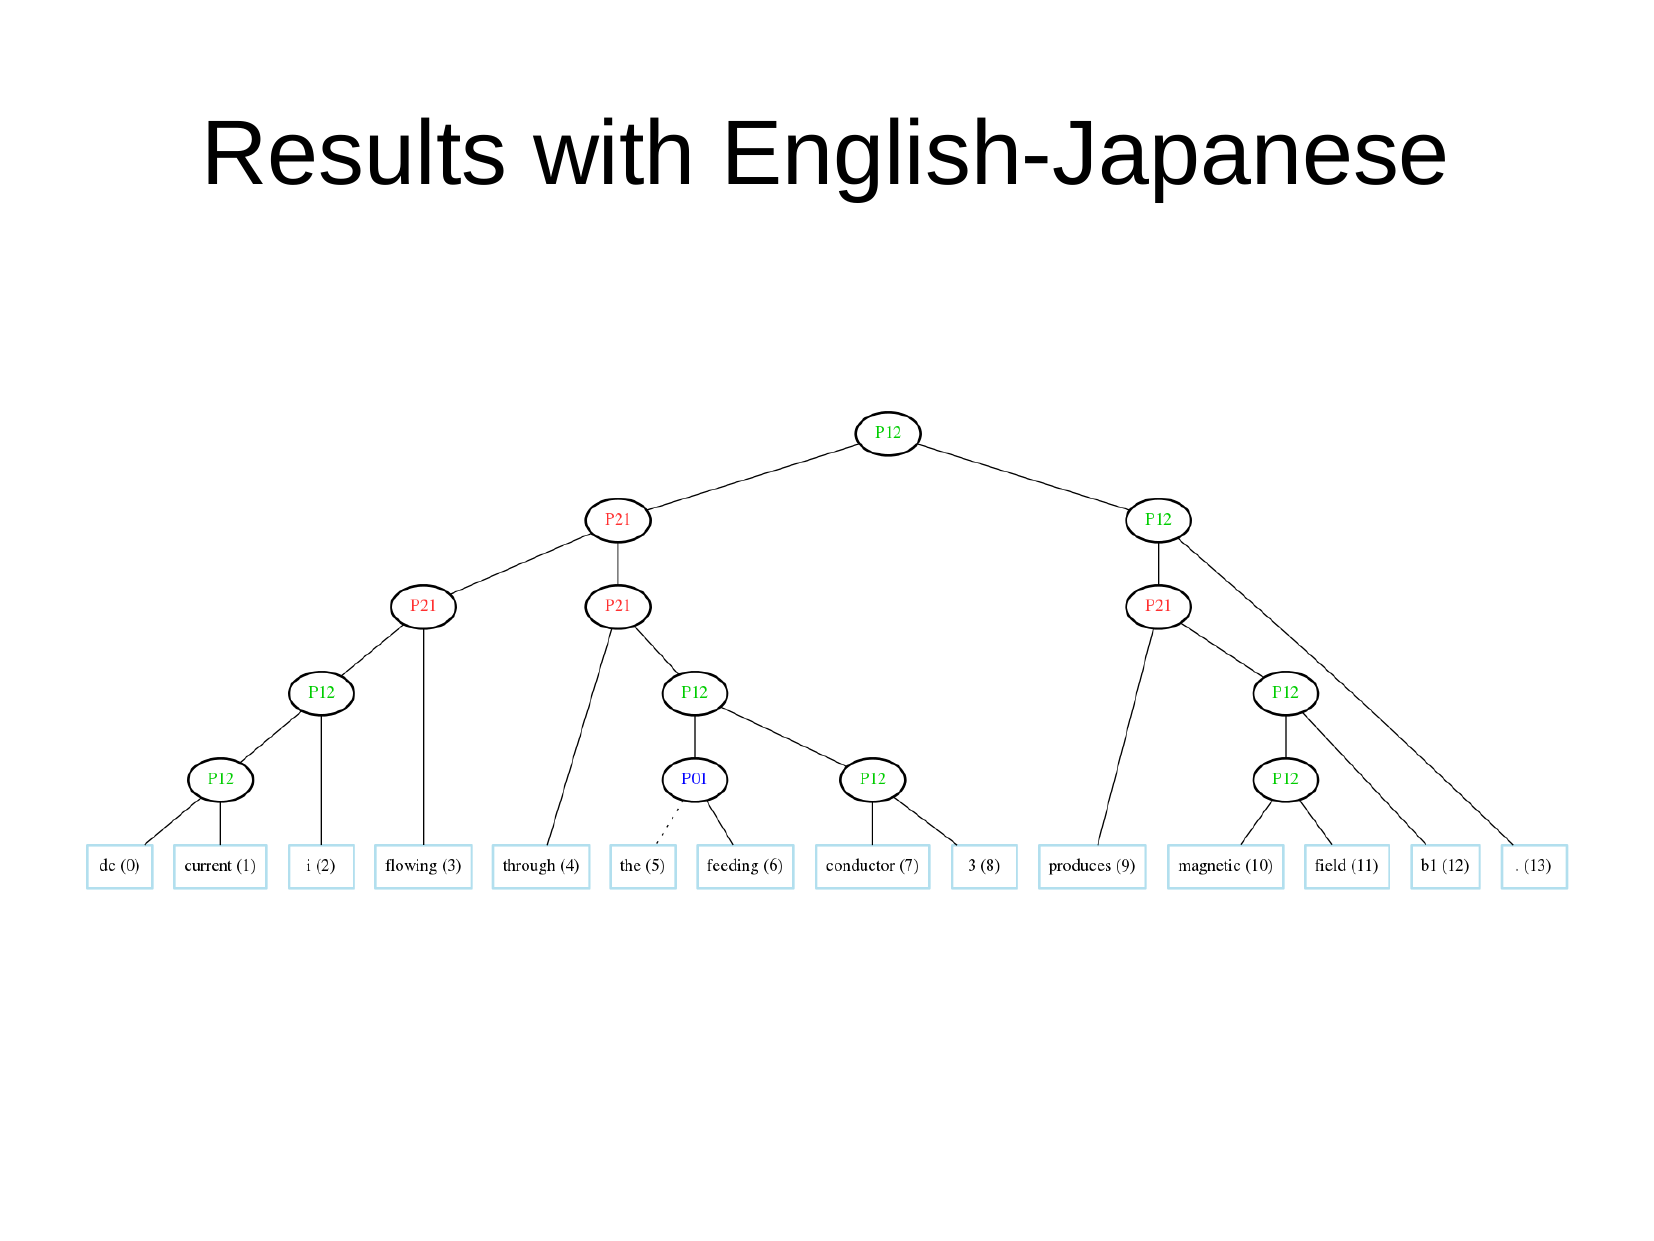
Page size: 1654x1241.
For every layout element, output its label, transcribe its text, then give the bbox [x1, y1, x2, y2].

title Results with English-Japanese [82, 49, 1571, 257]
picture [82, 407, 1571, 893]
